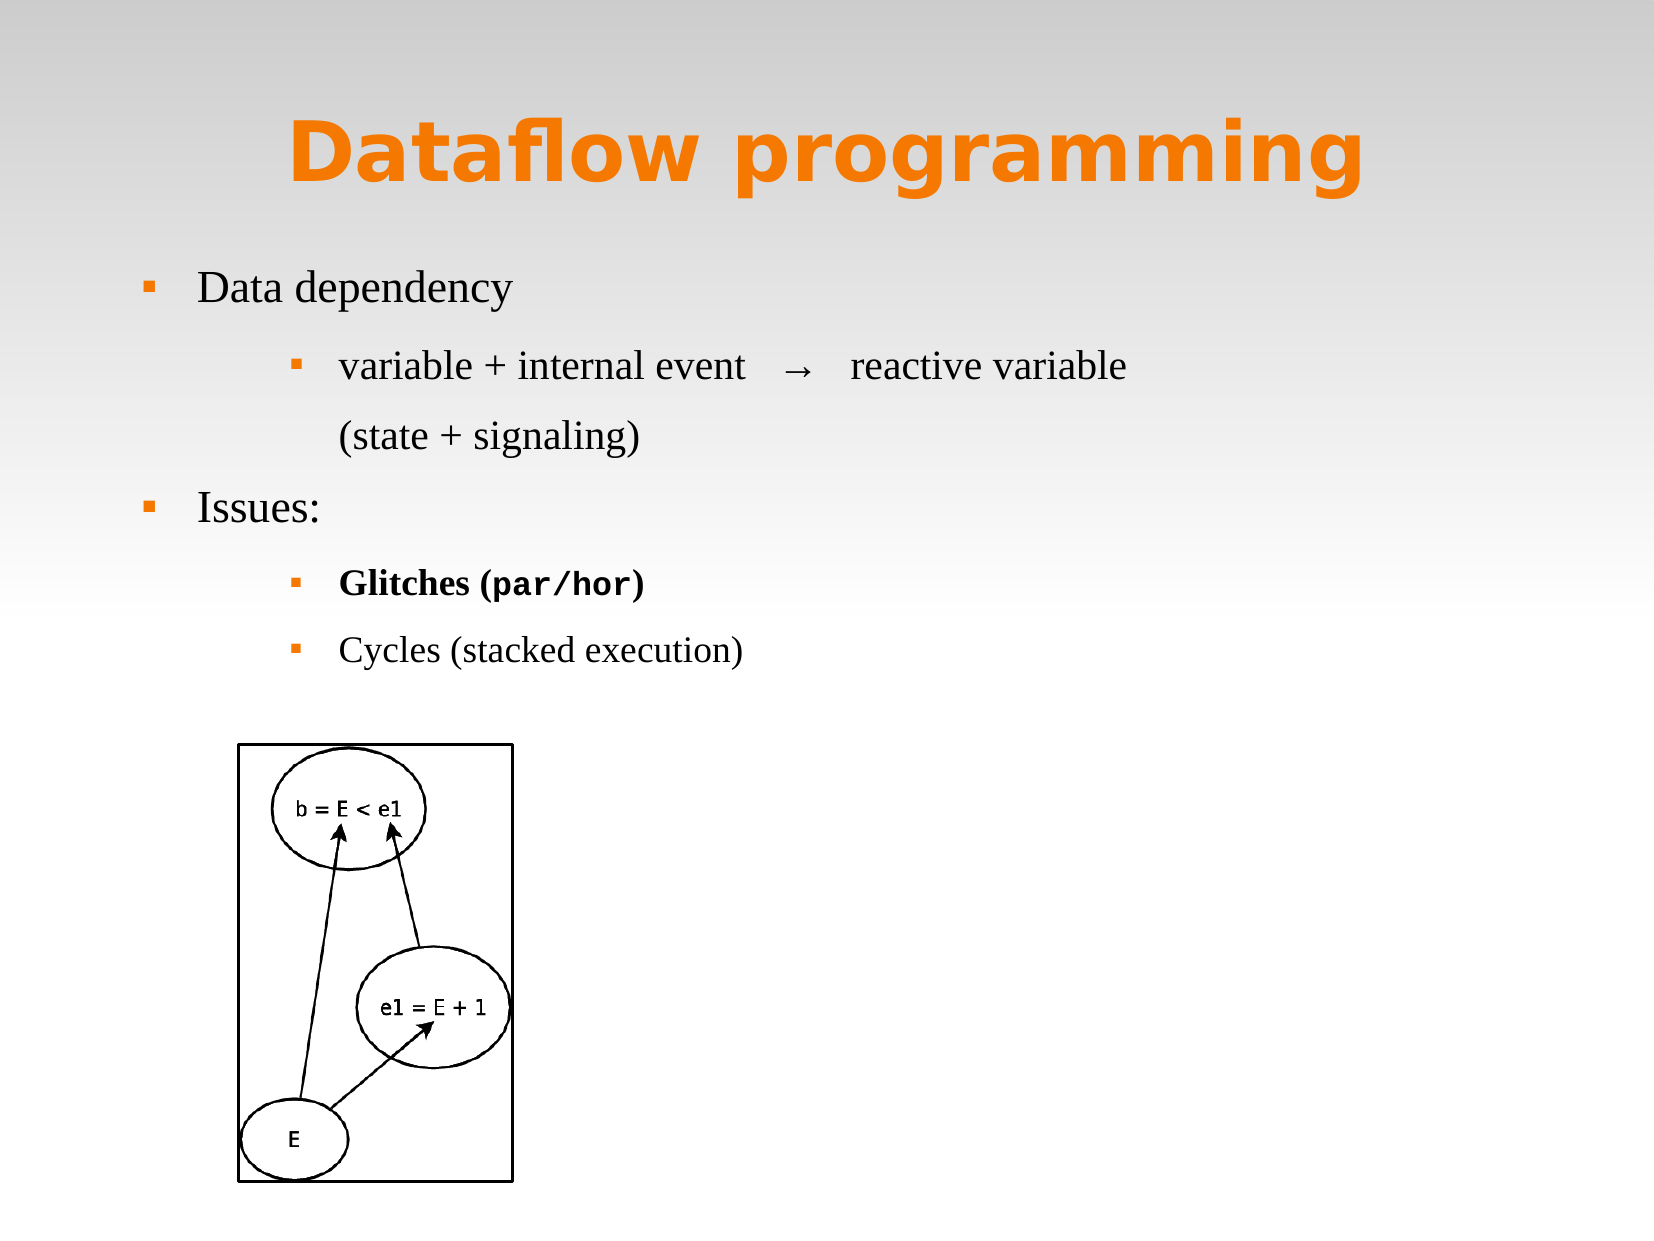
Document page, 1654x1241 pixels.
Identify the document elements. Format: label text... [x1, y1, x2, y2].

list Data dependency variable + internal event → reactive variable (state + signaling) Issues: Glitches (par/hor) Cycles (stacked execution) [55, 262, 1313, 699]
picture [239, 746, 512, 1181]
title Dataflow programming [82, 49, 1571, 257]
